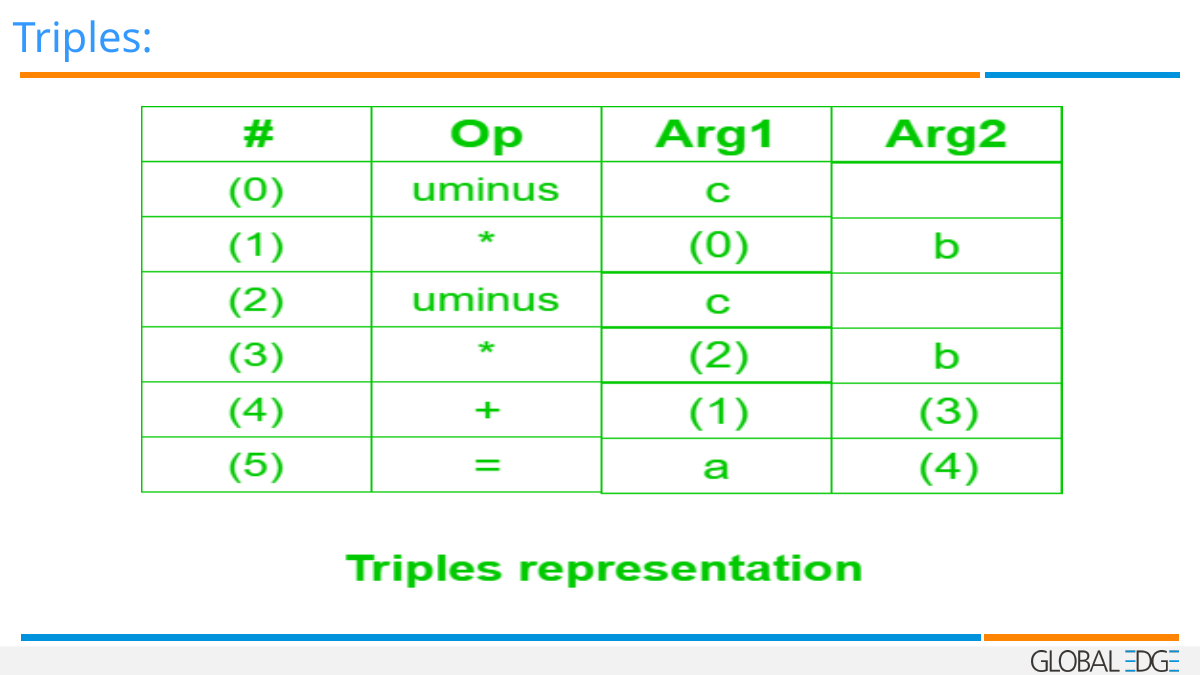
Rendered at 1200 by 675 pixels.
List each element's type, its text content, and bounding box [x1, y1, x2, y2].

title Triples: [12, 9, 1088, 63]
picture [141, 106, 1063, 603]
picture [1031, 650, 1179, 672]
